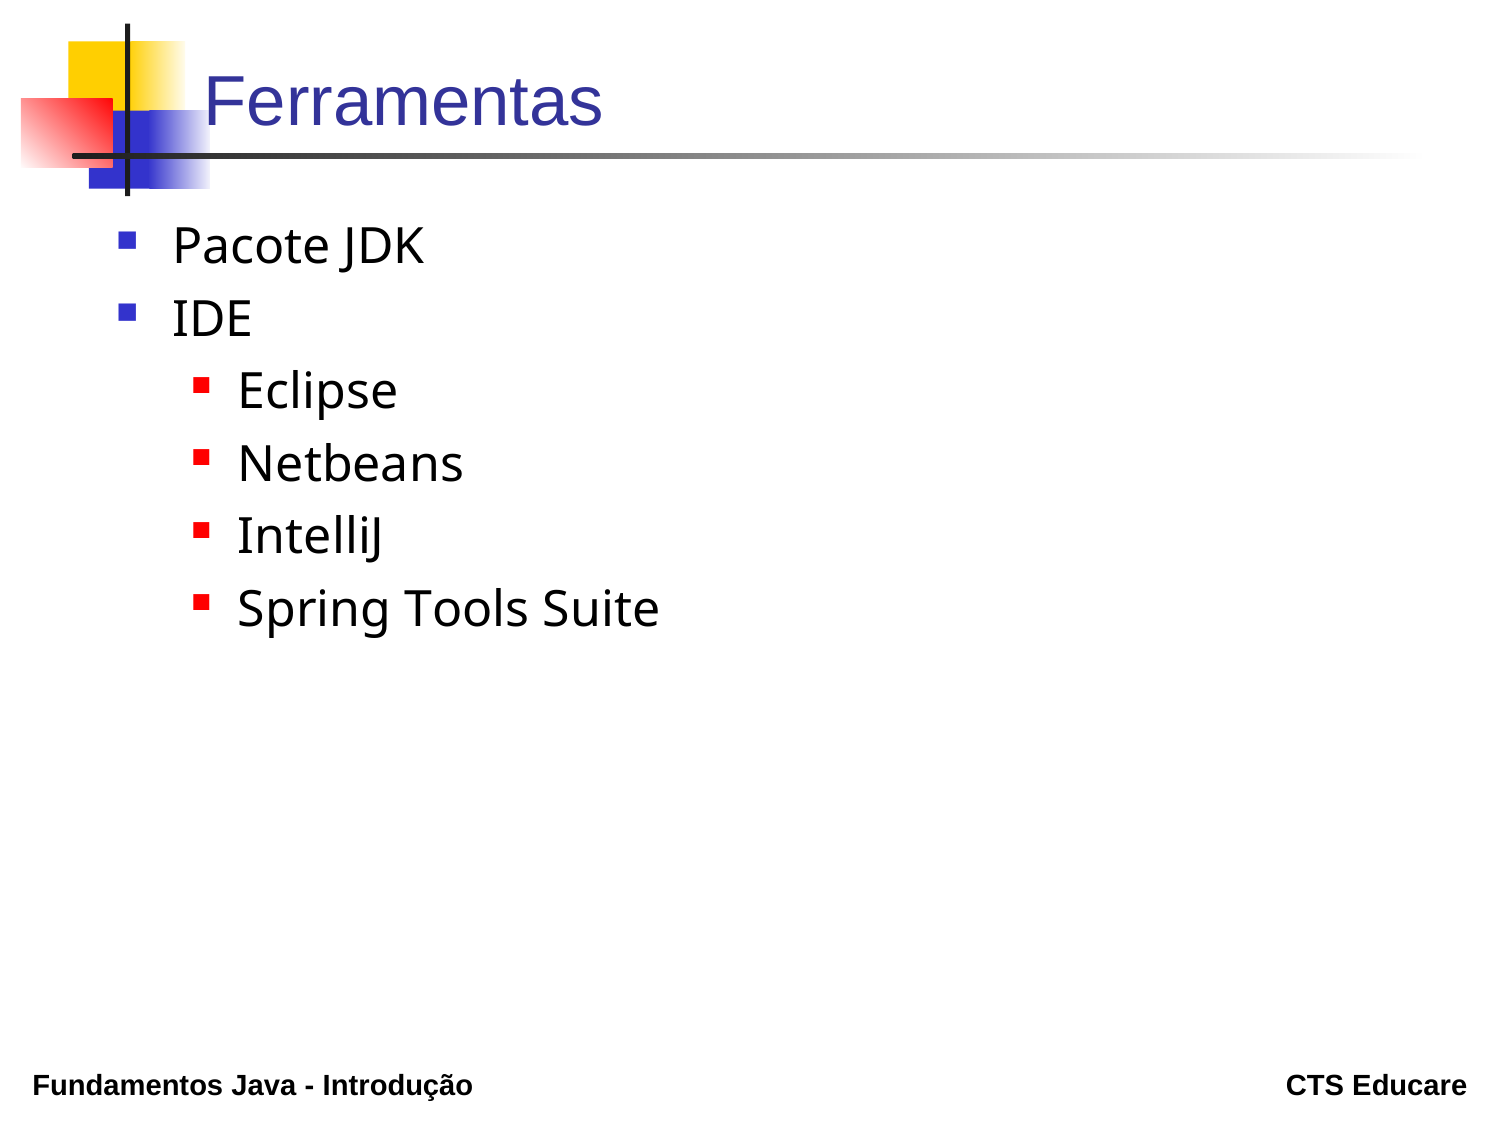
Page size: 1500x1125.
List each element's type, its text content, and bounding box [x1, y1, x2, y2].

list Pacote JDK IDE Eclipse Netbeans IntelliJ Spring Tools Suite [100, 206, 1447, 1024]
title Ferramentas [188, 46, 1468, 149]
